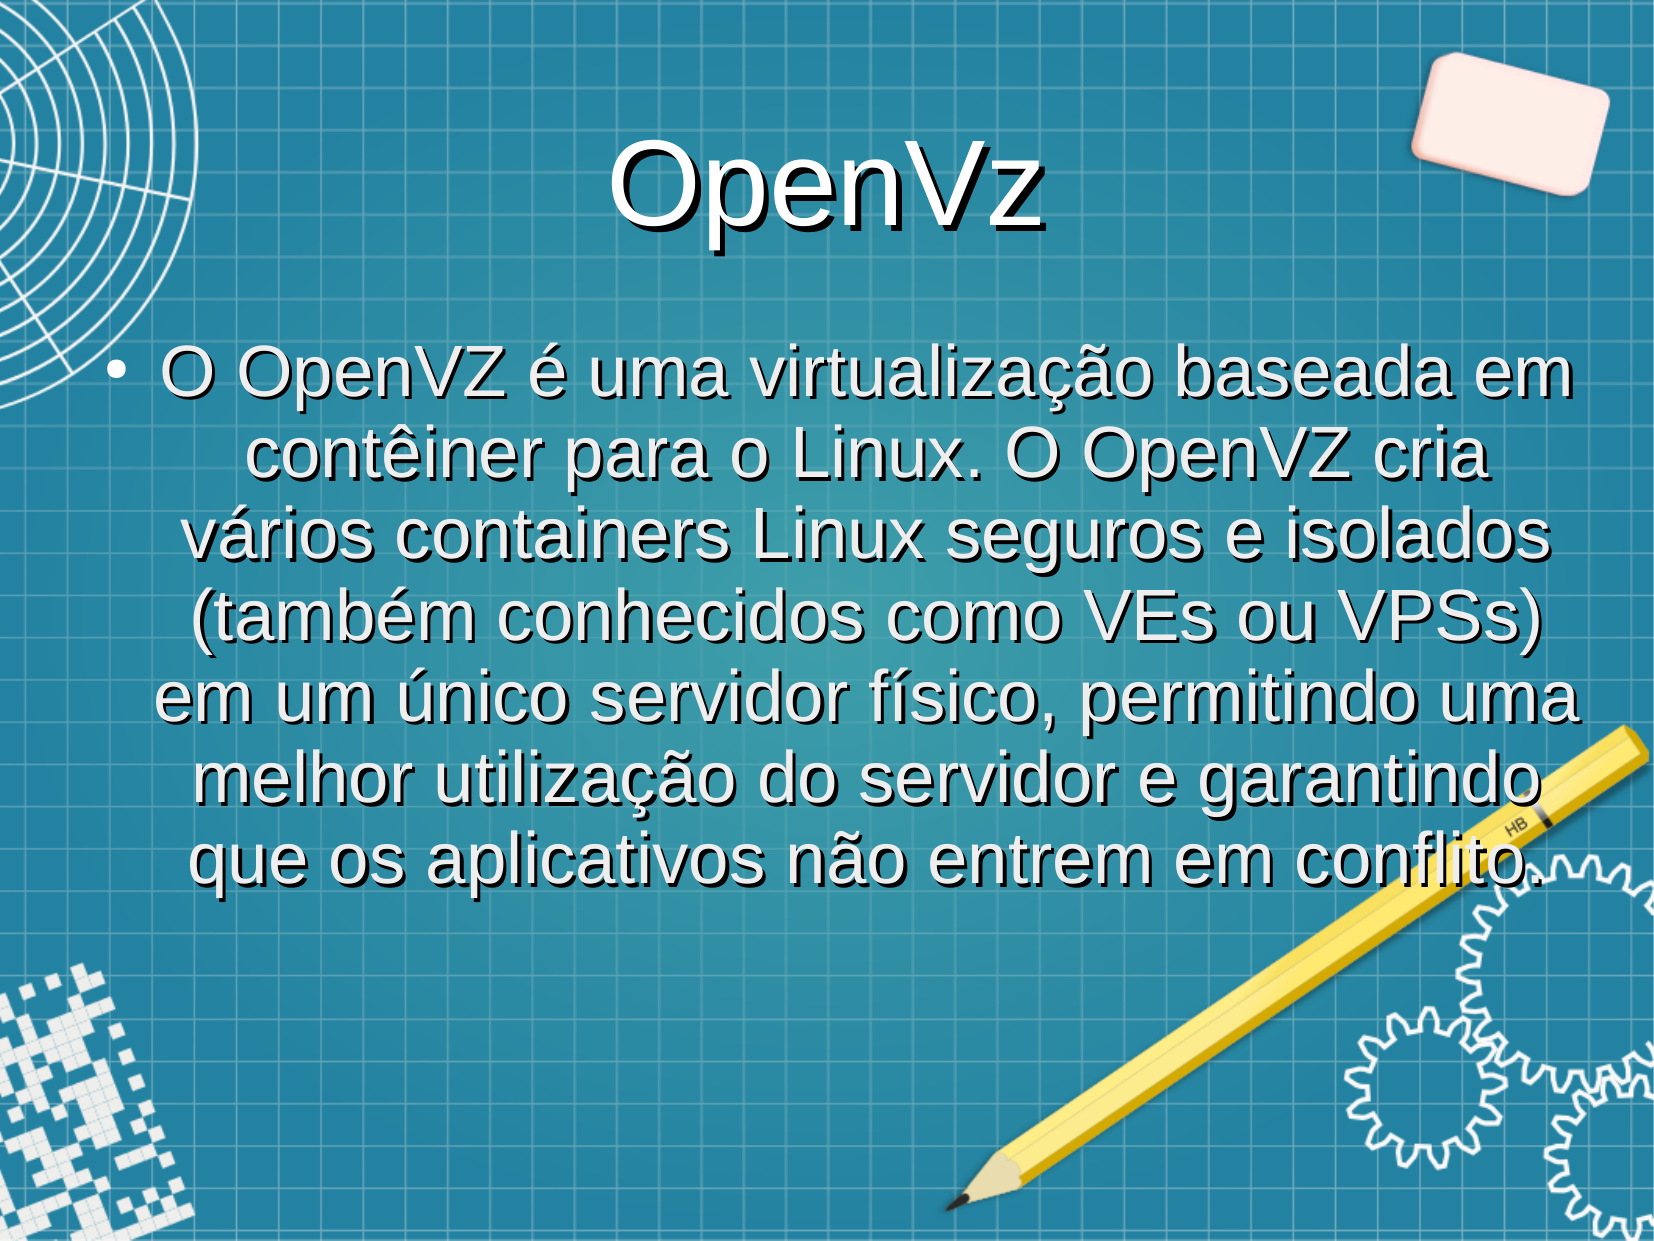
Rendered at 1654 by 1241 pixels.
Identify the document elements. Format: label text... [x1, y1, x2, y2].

title OpenVz [82, 41, 1571, 325]
list O OpenVZ é uma virtualização baseada em contêiner para o Linux. O OpenVZ cria vários containers Linux seguros e isolados (também conhecidos como VEs ou VPSs) em um único servidor físico, permitindo uma melhor utilização do servidor e garantindo que os aplicativos não entrem em conflito. [94, 330, 1583, 934]
picture [0, 0, 1654, 1241]
